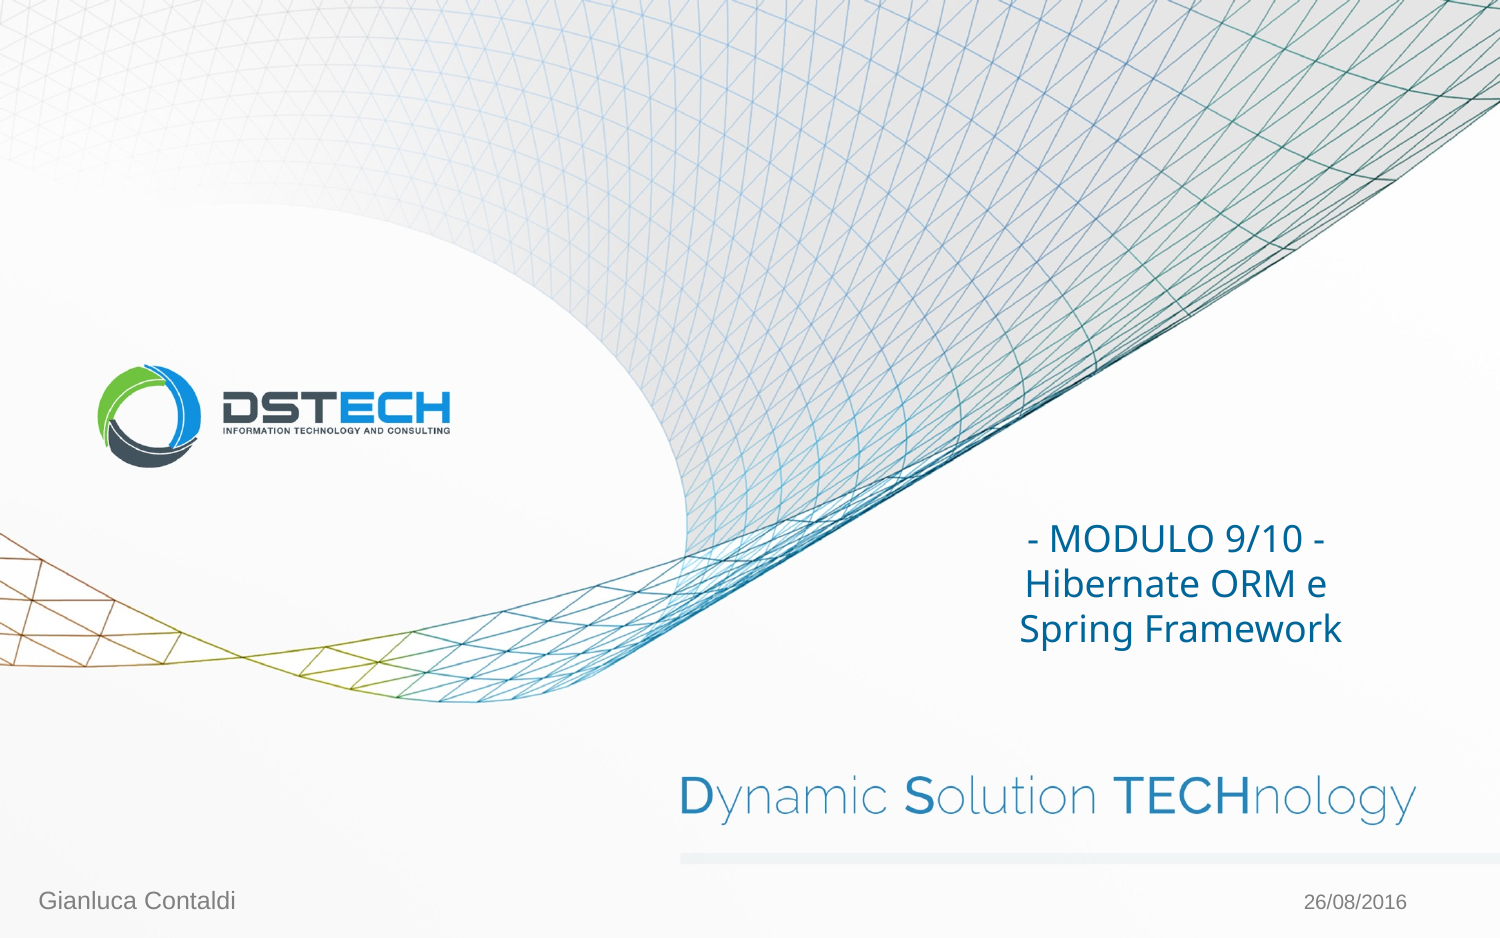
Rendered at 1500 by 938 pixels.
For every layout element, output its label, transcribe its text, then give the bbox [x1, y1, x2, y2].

picture [0, 0, 1500, 938]
text_box Gianluca Contaldi 26/08/2016 [23, 868, 1423, 925]
text_box - MODULO 9/10 - Hibernate ORM e Spring Framework [814, 507, 1500, 697]
